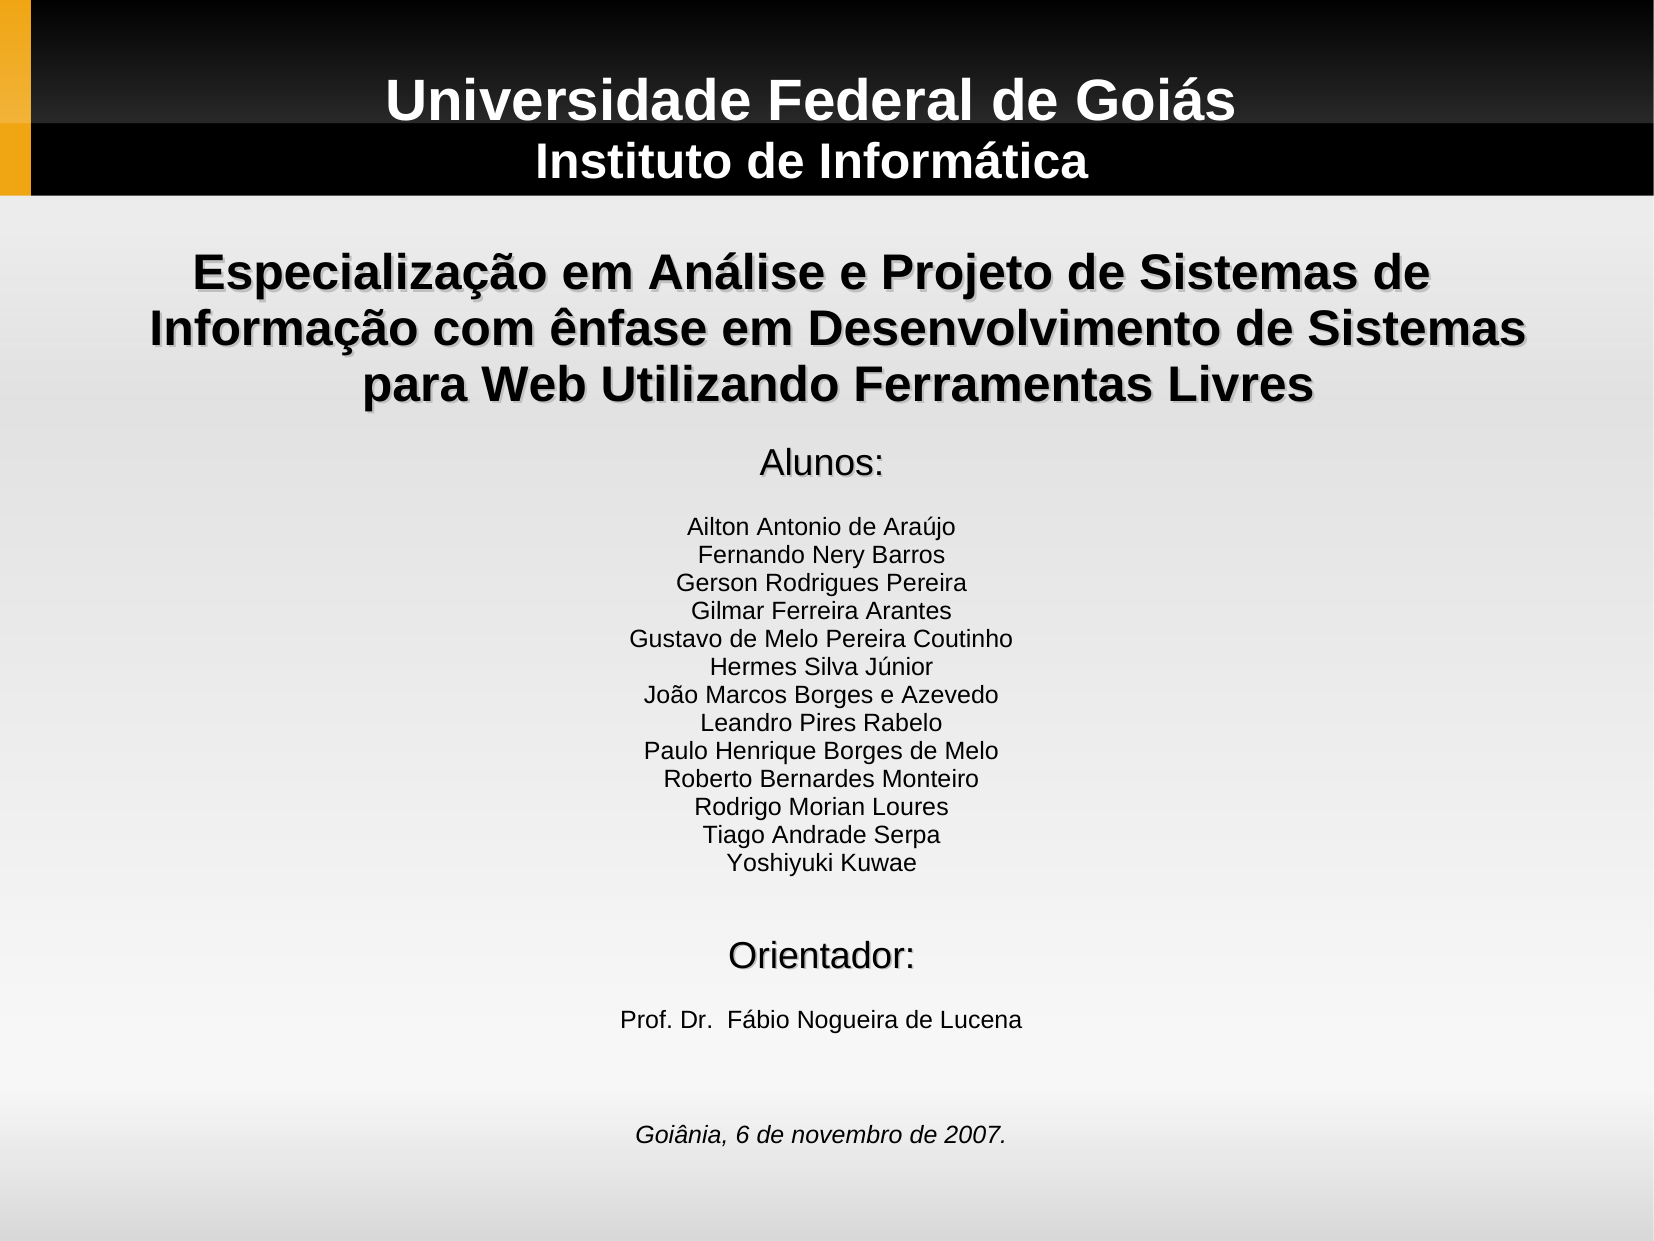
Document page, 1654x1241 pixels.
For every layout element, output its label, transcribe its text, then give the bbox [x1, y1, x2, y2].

list Universidade Federal de Goiás Instituto de Informática Especialização em Análise e Projeto de Sistemas de Informação com ênfase em Desenvolvimento de Sistemas para Web Utilizando Ferramentas Livres Alunos: Ailton Antonio de Araújo Fernando Nery Barros Gerson Rodrigues Pereira Gilmar Ferreira Arantes Gustavo de Melo Pereira Coutinho Hermes Silva Júnior João Marcos Borges e Azevedo Leandro Pires Rabelo Paulo Henrique Borges de Melo Roberto Bernardes Monteiro Rodrigo Morian Loures Tiago Andrade Serpa Yoshiyuki Kuwae Orientador: Prof. Dr. Fábio Nogueira de Lucena Goiânia, 6 de novembro de 2007. [59, 19, 1548, 1241]
picture [0, 0, 1654, 1241]
